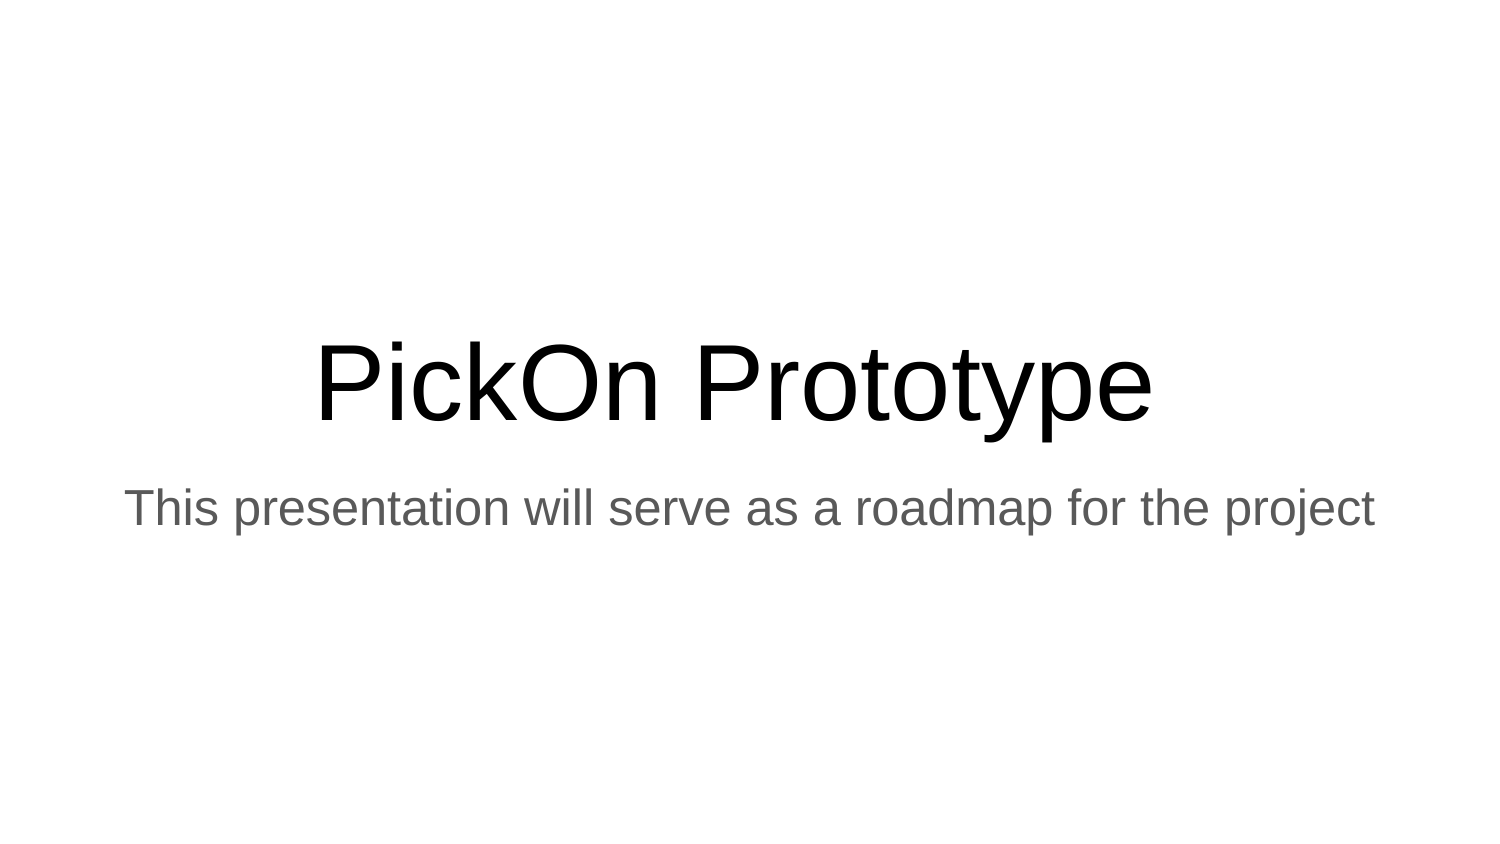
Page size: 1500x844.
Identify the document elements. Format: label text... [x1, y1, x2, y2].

subtitle This presentation will serve as a roadmap for the project [51, 464, 1449, 595]
title PickOn Prototype [51, 122, 1449, 459]
